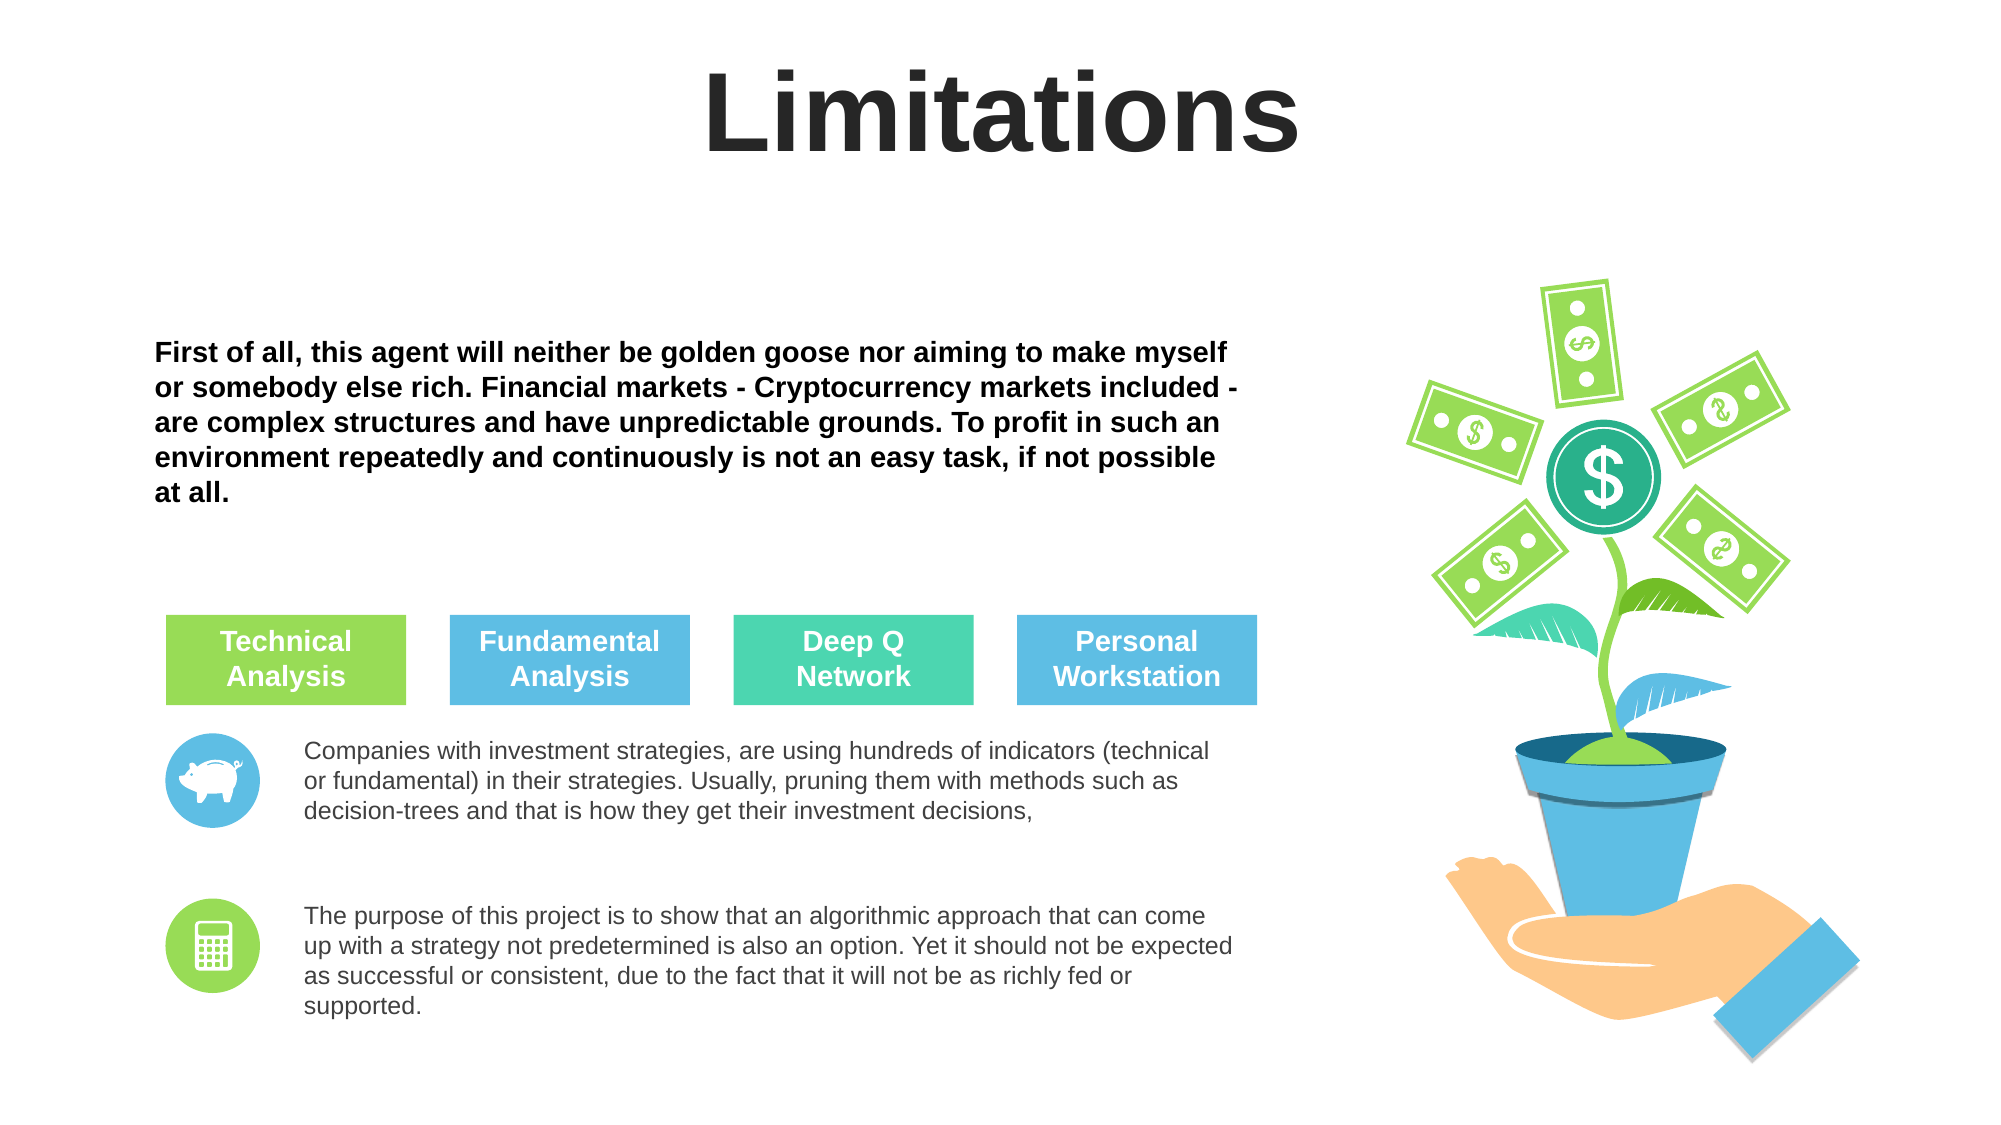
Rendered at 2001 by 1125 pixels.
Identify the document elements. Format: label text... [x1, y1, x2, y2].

text_box [1652, 483, 1791, 615]
text_box Fundamental Analysis [449, 614, 690, 706]
text_box [165, 733, 260, 828]
text_box [1546, 419, 1662, 535]
text_box [1472, 603, 1598, 658]
text_box [1431, 498, 1570, 629]
text_box The purpose of this project is to show that an algorithmic approach that can come up with a strategy not predetermined is also an option. Yet it should not be expected as successful or consistent, due to the fact that it will not be as richly fed or supported. [289, 892, 1251, 1028]
text_box [1445, 536, 1861, 1059]
text_box [165, 898, 260, 994]
text_box [1405, 379, 1545, 486]
text_box Technical Analysis [166, 614, 407, 706]
text_box Companies with investment strategies, are using hundreds of indicators (technical or fundamental) in their strategies. Usually, pruning them with methods such as decision-trees and that is how they get their investment decisions, [289, 727, 1251, 833]
text_box Deep Q Network [733, 614, 974, 706]
text_box Personal Workstation [1017, 614, 1258, 706]
text_box [1540, 278, 1624, 409]
text_box First of all, this agent will neither be golden goose nor aiming to make myself or somebody else rich. Financial markets - Cryptocurrency markets included - are complex structures and have unpredictable grounds. To profit in such an environment repeatedly and continuously is not an easy task, if not possible at all. [139, 325, 1258, 516]
text_box [1650, 349, 1791, 470]
list Limitations [53, 55, 1952, 175]
